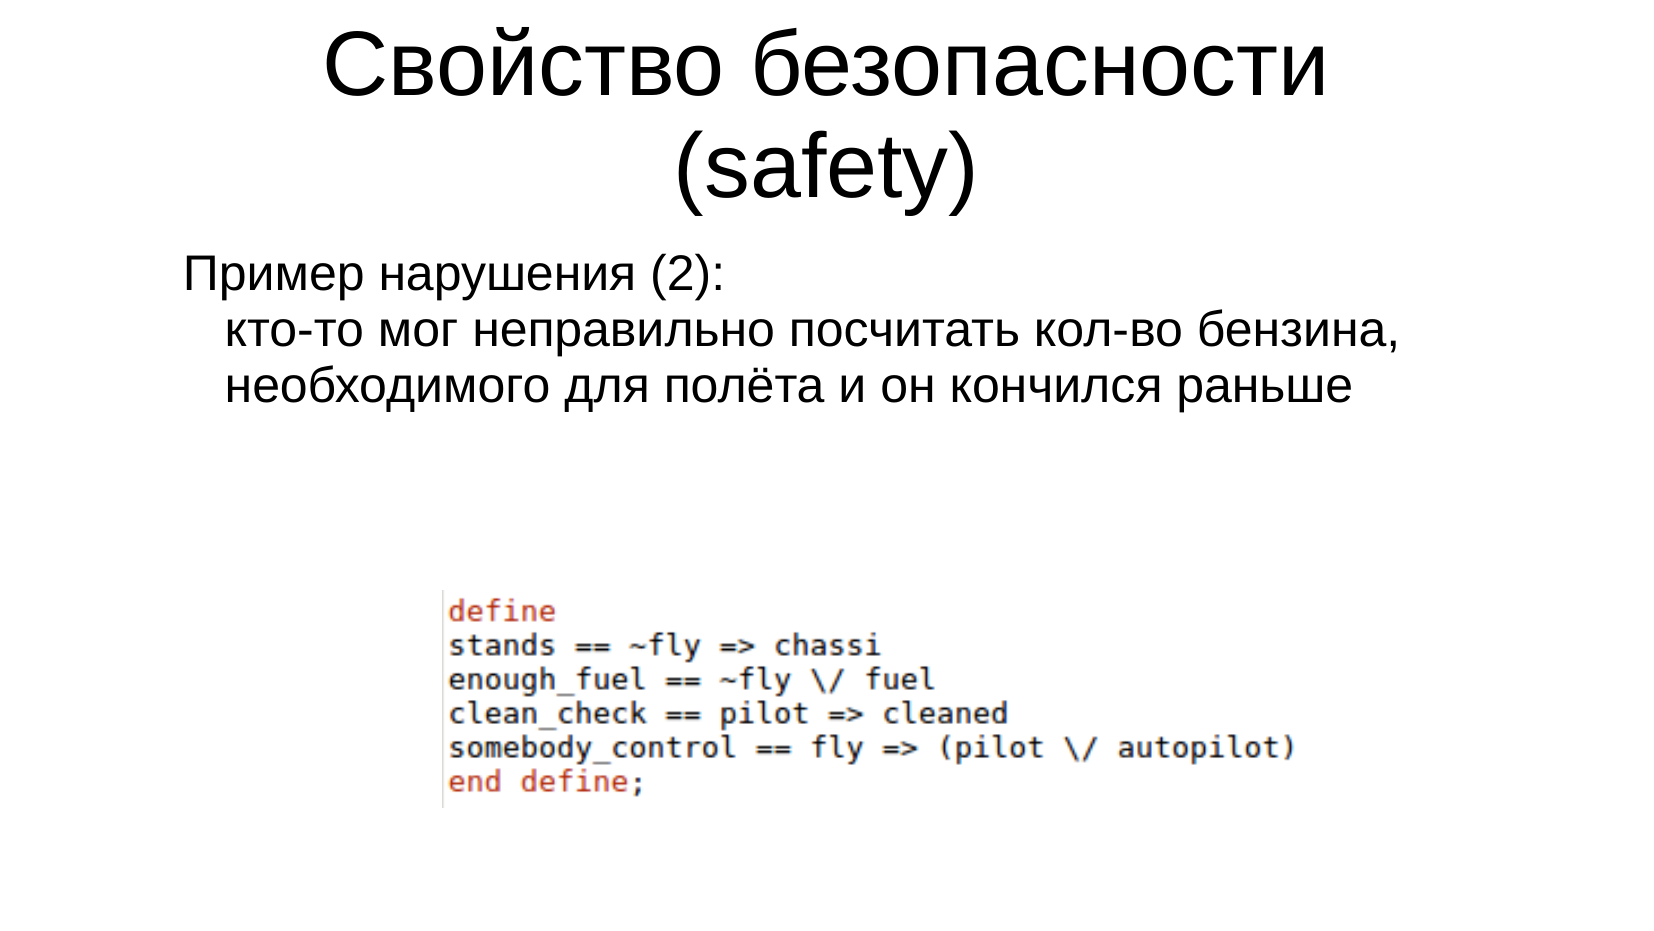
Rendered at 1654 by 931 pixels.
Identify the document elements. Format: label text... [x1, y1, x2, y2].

picture [442, 590, 1317, 808]
text_box Пример нарушения (2): кто-то мог неправильно посчитать кол-во бензина, необходимого для полёта и он кончился раньше [168, 237, 1447, 421]
title Свойство безопасности (safety) [82, 12, 1571, 218]
